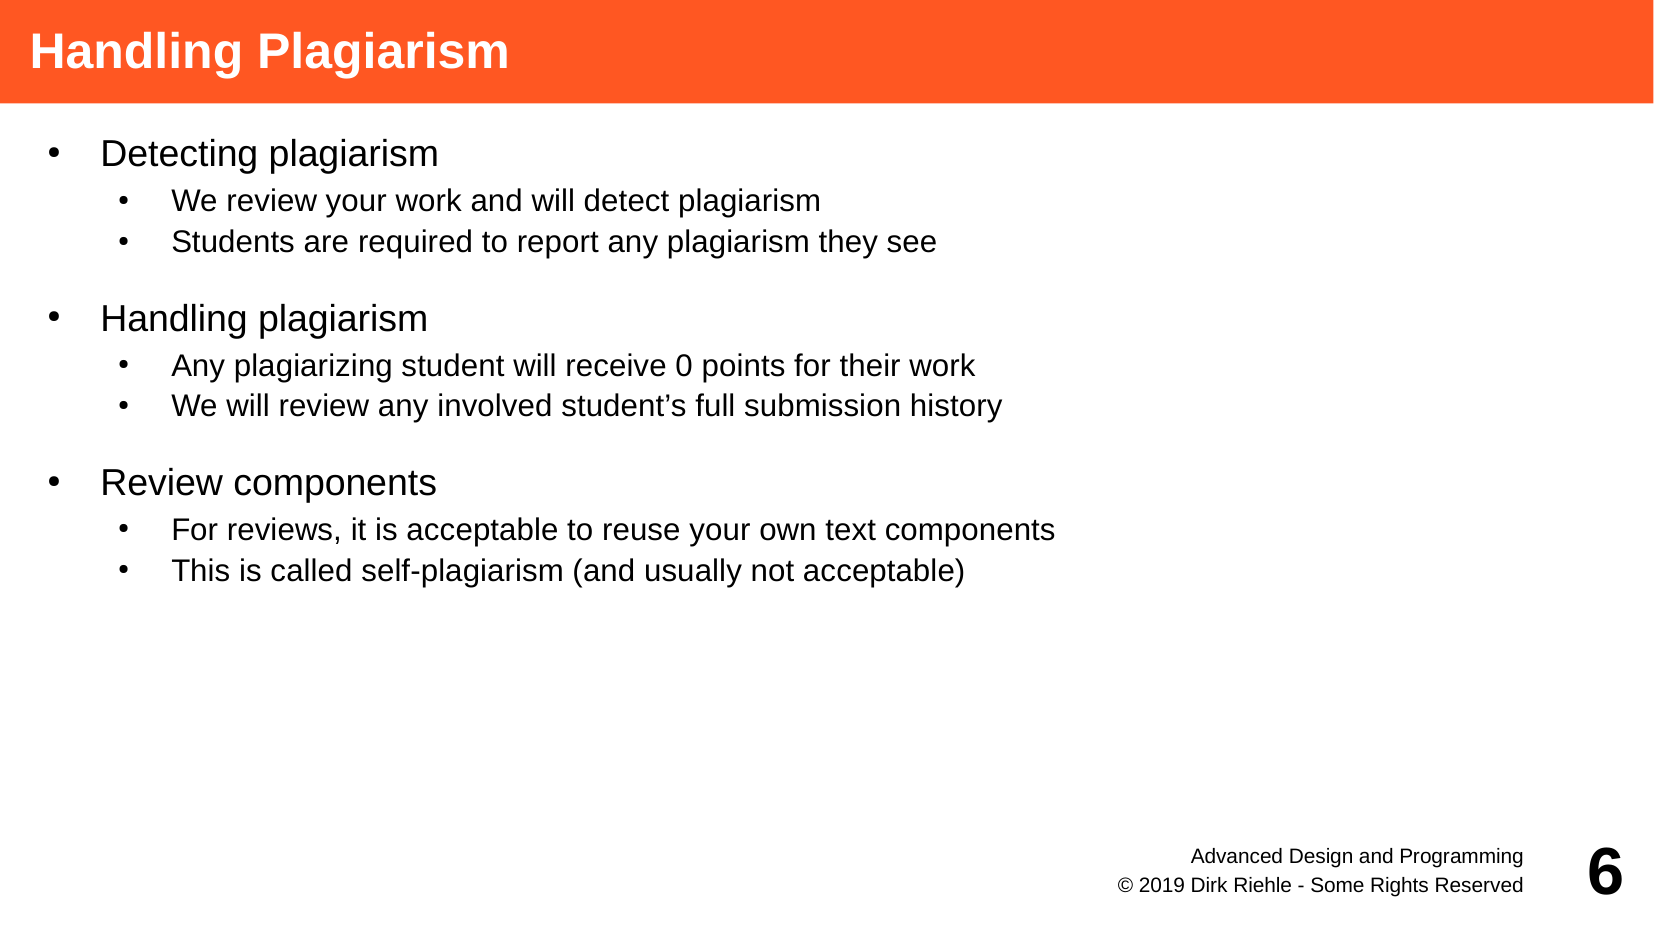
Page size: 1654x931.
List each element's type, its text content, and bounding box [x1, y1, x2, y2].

list Detecting plagiarism We review your work and will detect plagiarism Students are required to report any plagiarism they see Handling plagiarism Any plagiarizing student will receive 0 points for their work We will review any involved student’s full submission history Review components For reviews, it is acceptable to reuse your own text components This is called self-plagiarism (and usually not acceptable) [29, 132, 1625, 813]
title Handling Plagiarism [0, 0, 1654, 104]
